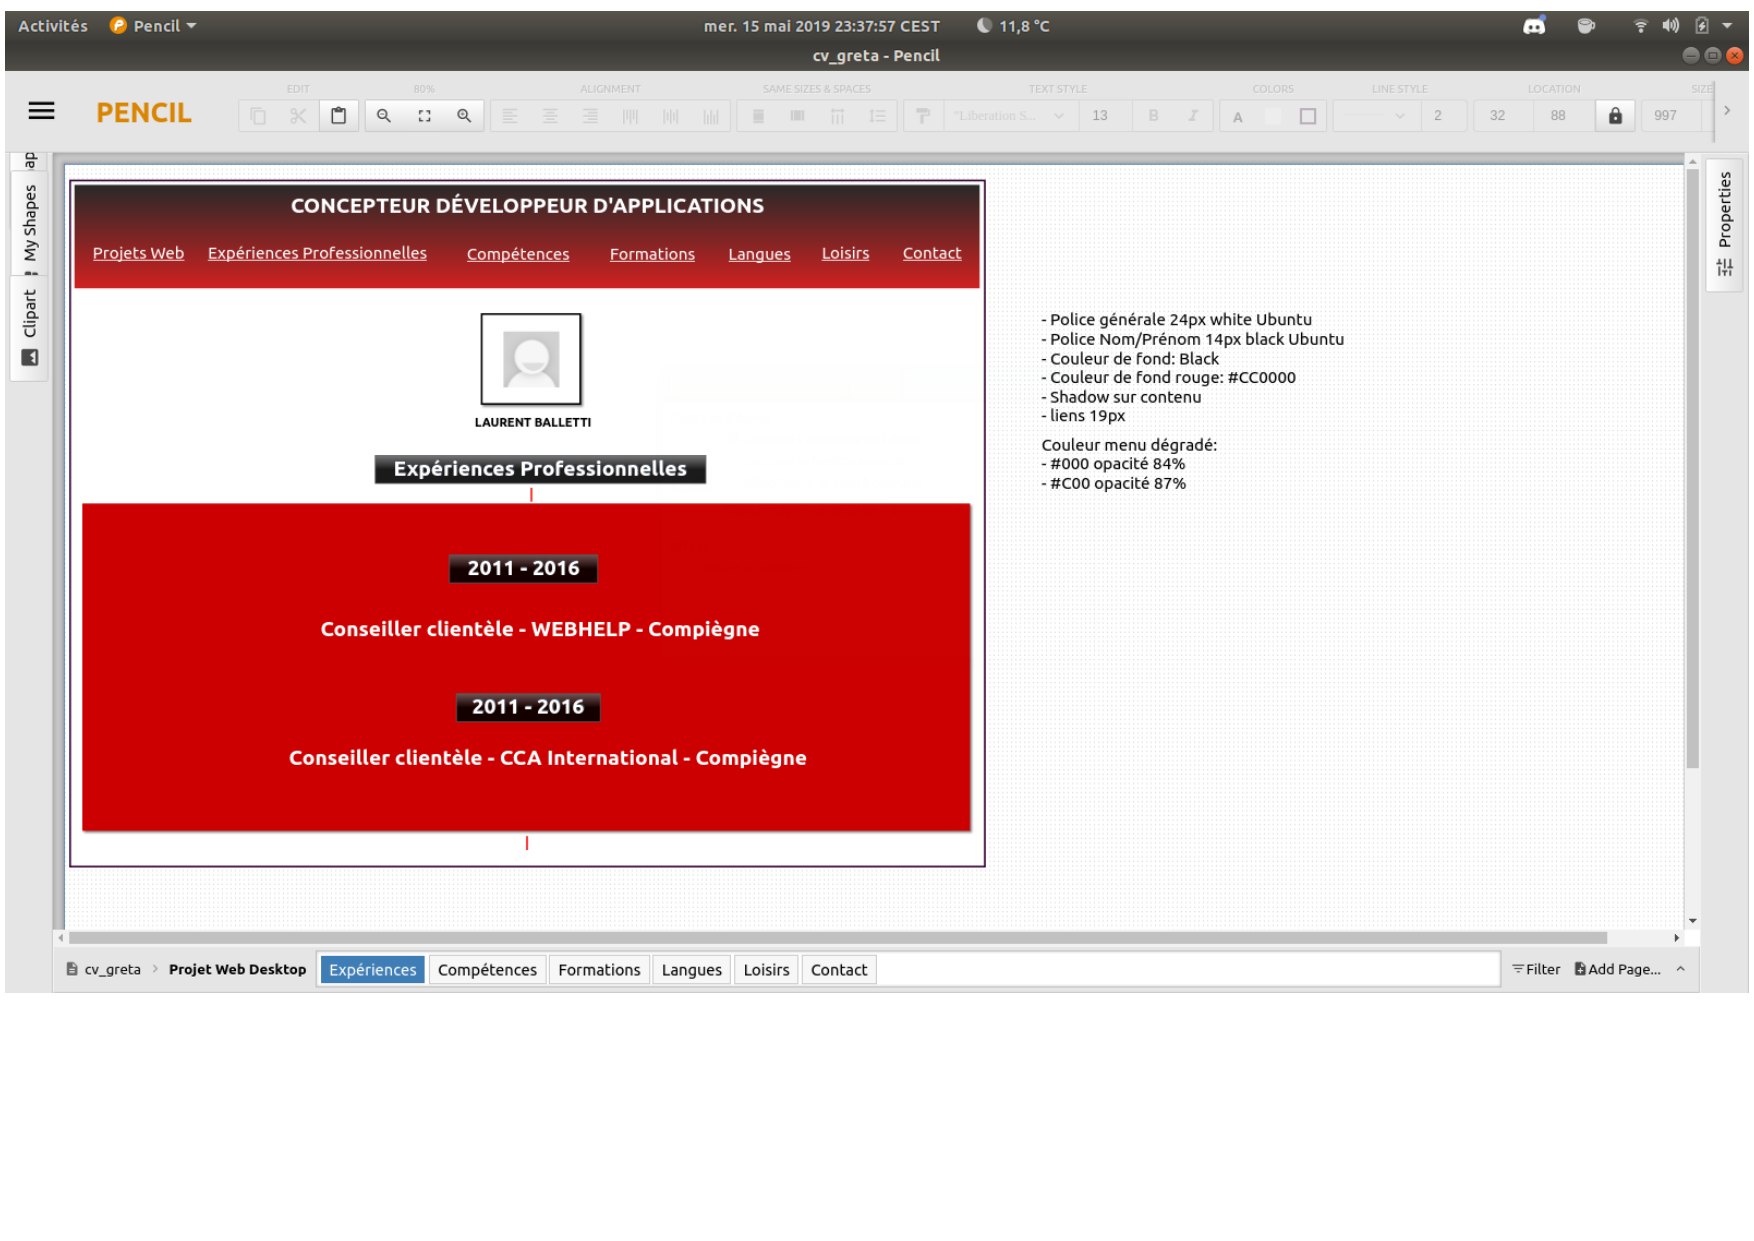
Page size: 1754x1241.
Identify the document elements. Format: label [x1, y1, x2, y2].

picture [5, 11, 1749, 993]
